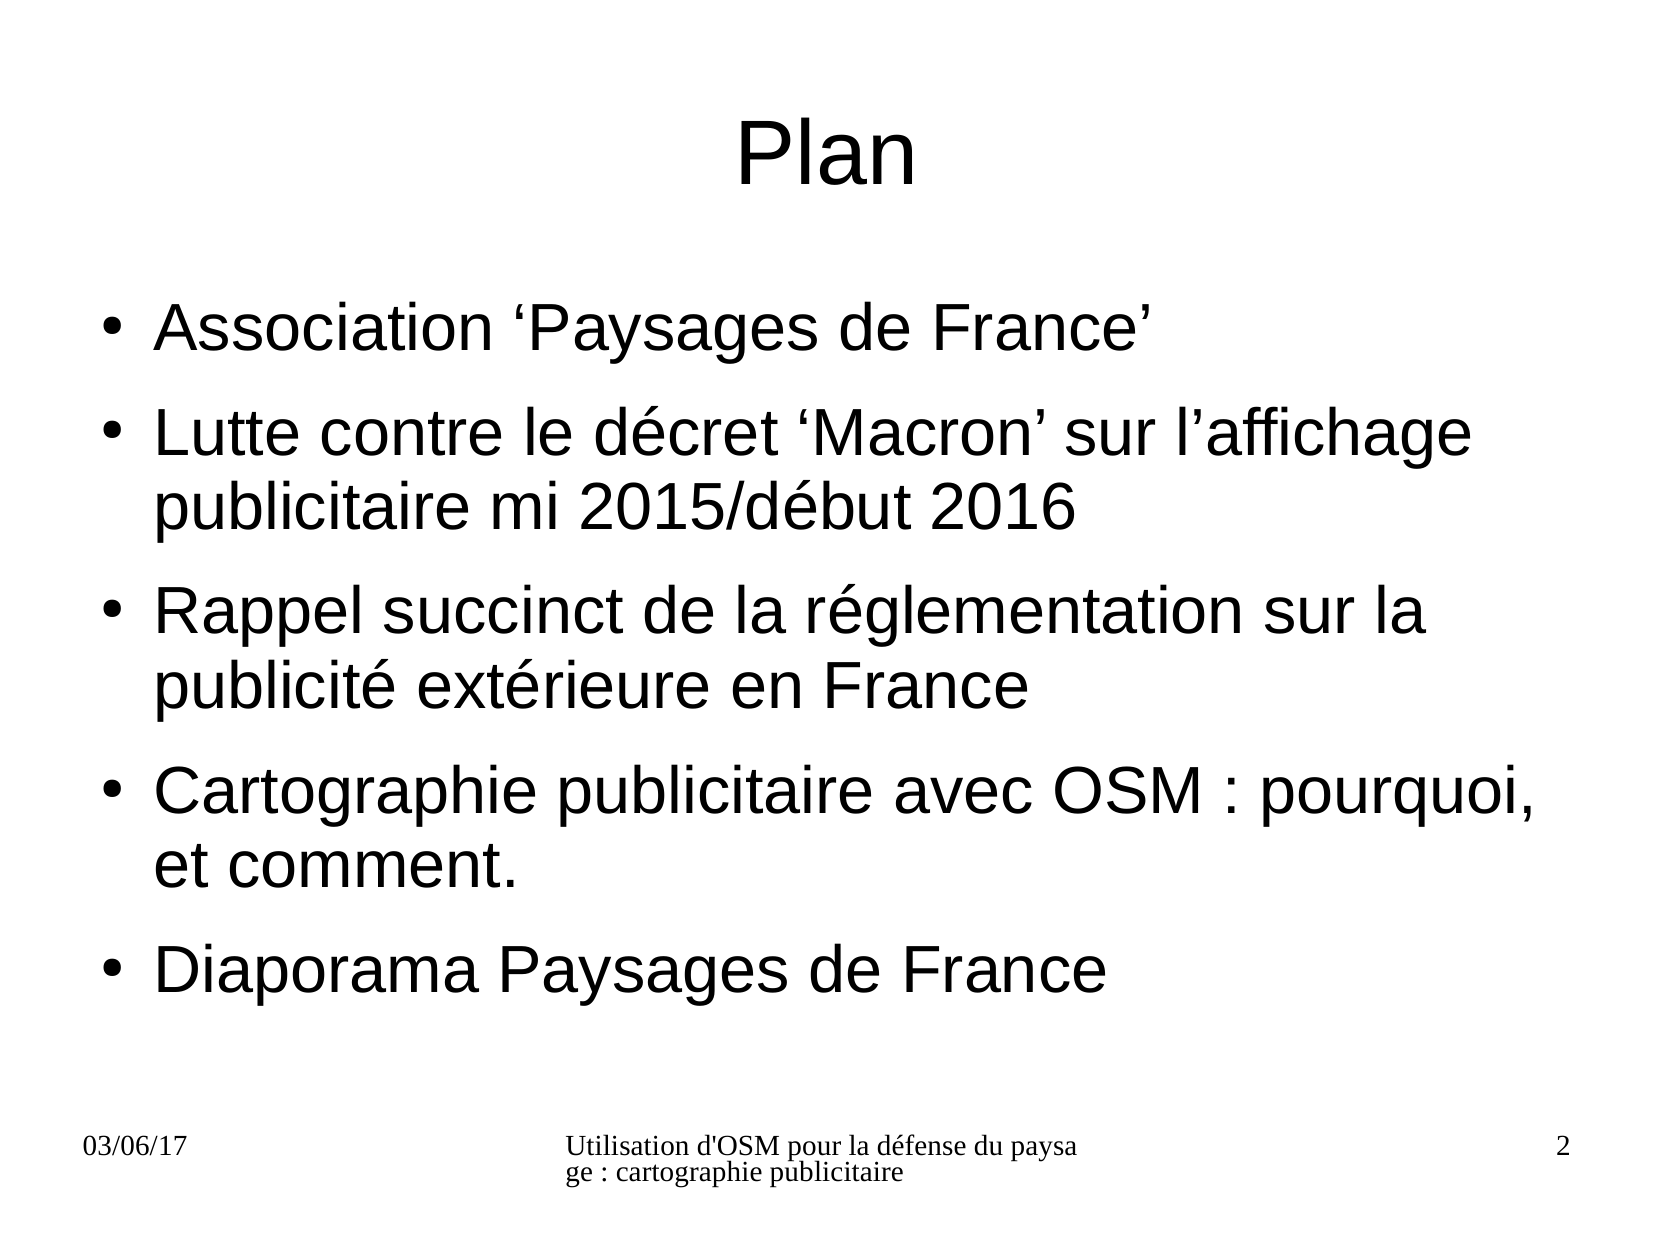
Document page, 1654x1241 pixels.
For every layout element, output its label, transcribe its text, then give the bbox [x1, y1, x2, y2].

list Association ‘Paysages de France’ Lutte contre le décret ‘Macron’ sur l’affichage publicitaire mi 2015/début 2016 Rappel succinct de la réglementation sur la publicité extérieure en France Cartographie publicitaire avec OSM : pourquoi, et comment. Diaporama Paysages de France [82, 290, 1571, 1010]
title Plan [82, 49, 1571, 257]
